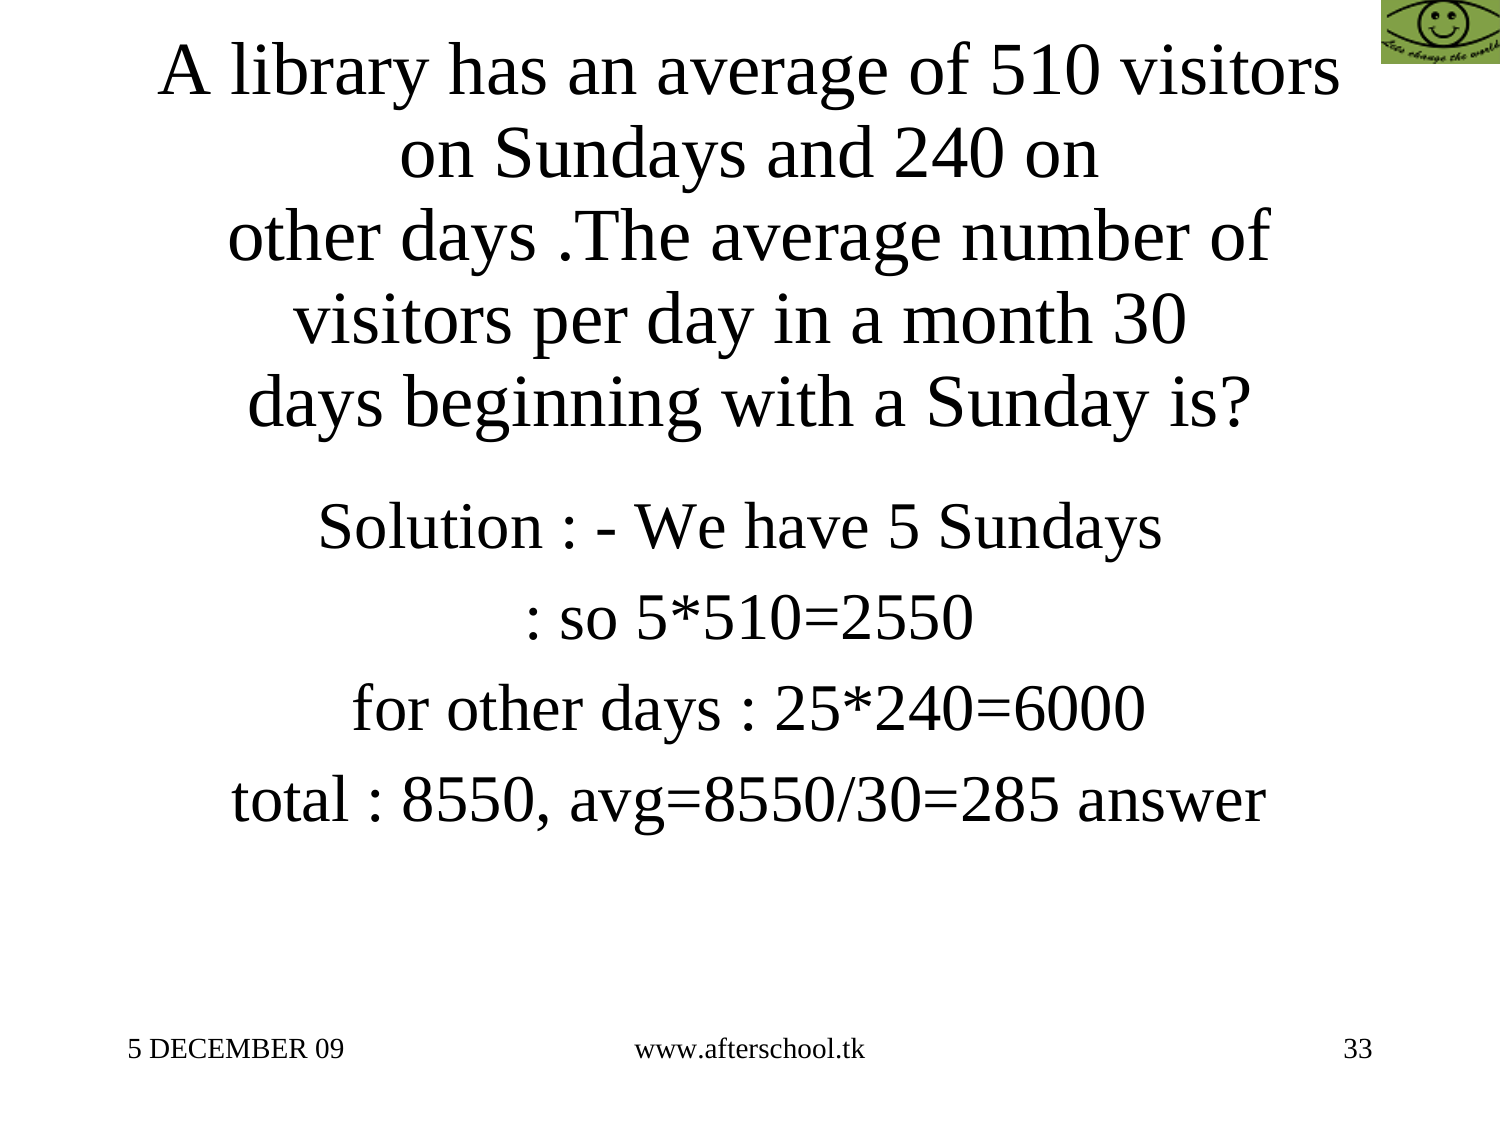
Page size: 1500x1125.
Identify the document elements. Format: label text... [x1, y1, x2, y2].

subtitle Solution : - We have 5 Sundays : so 5*510=2550 for other days : 25*240=6000 total : 8550, avg=8550/30=285 answer [112, 332, 1388, 993]
title A library has an average of 510 visitors on Sundays and 240 on other days .The average number of visitors per day in a month 30 days beginning with a Sunday is? [112, 0, 1388, 332]
picture [1388, 0, 1500, 64]
